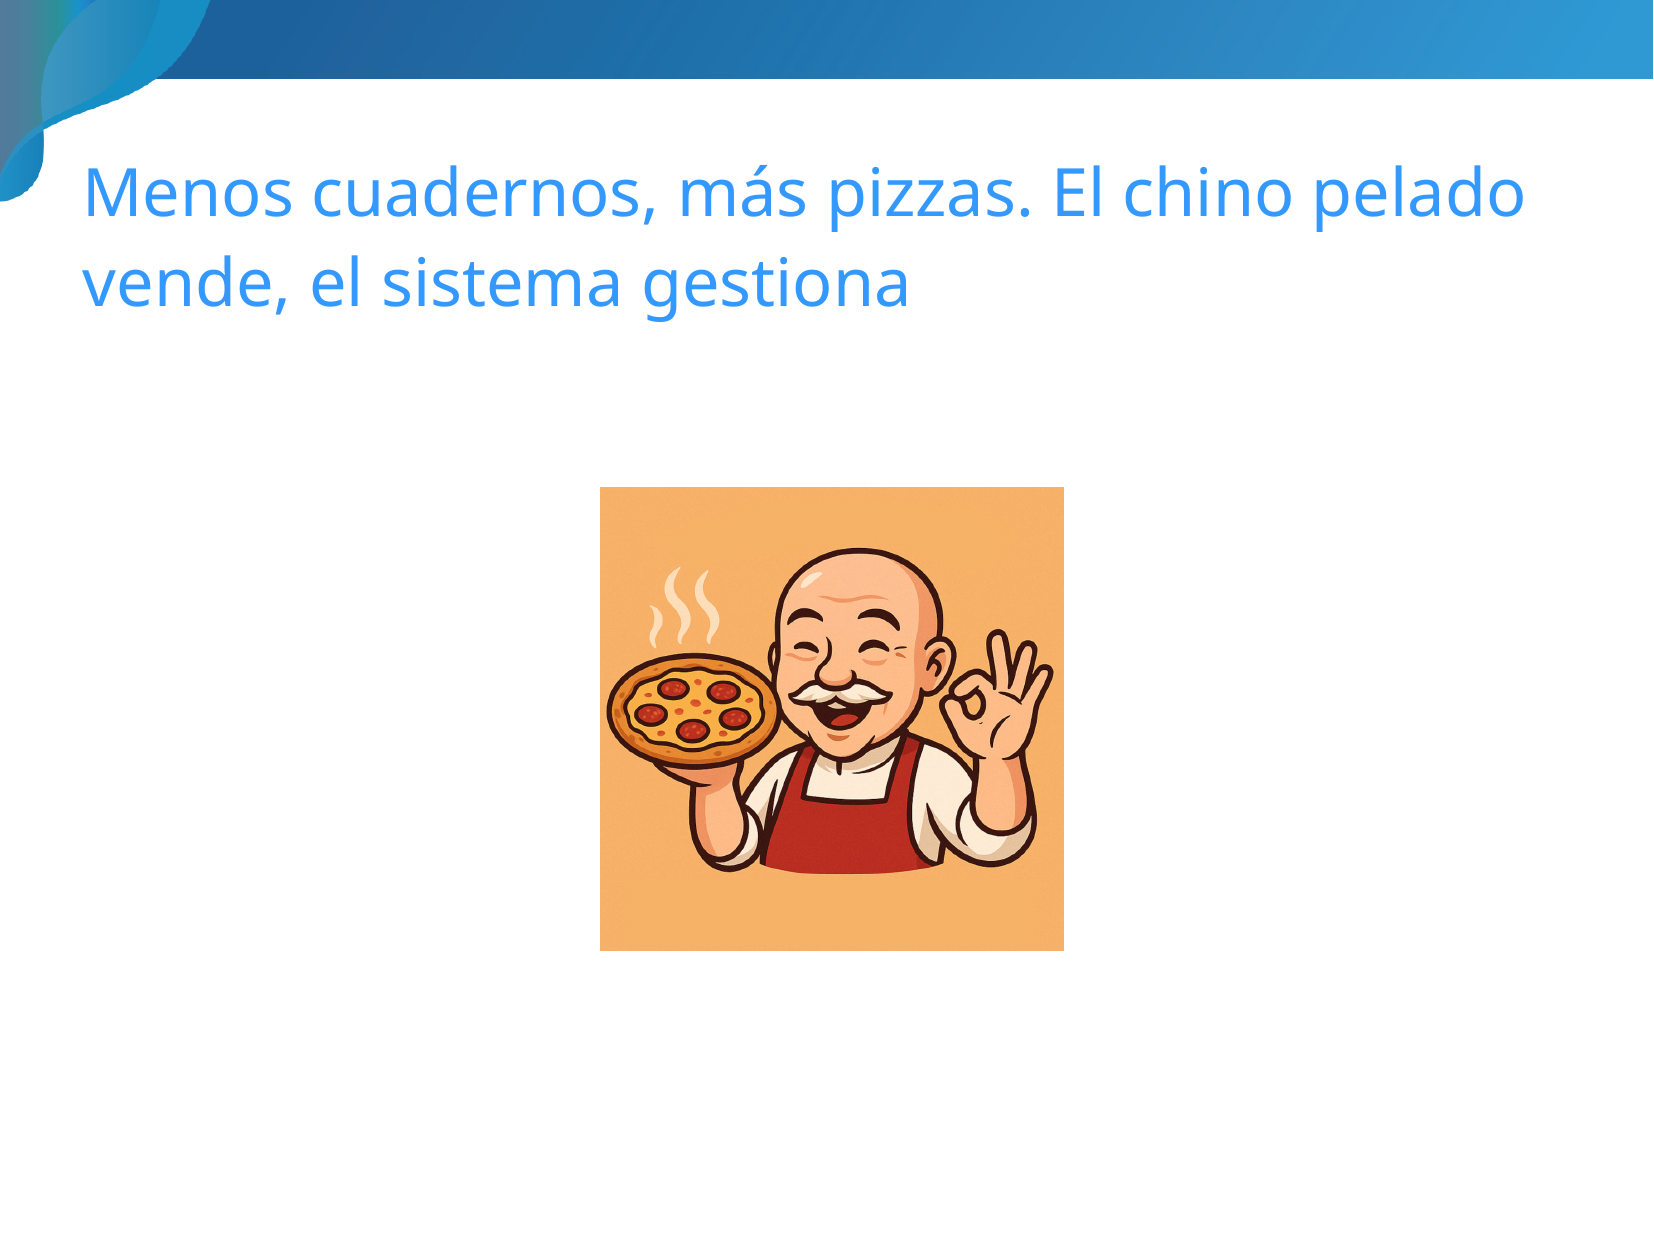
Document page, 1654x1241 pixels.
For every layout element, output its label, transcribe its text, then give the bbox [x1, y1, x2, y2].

picture [0, 0, 1653, 1241]
title Menos cuadernos, más pizzas. El chino pelado vende, el sistema gestiona [82, 132, 1571, 340]
